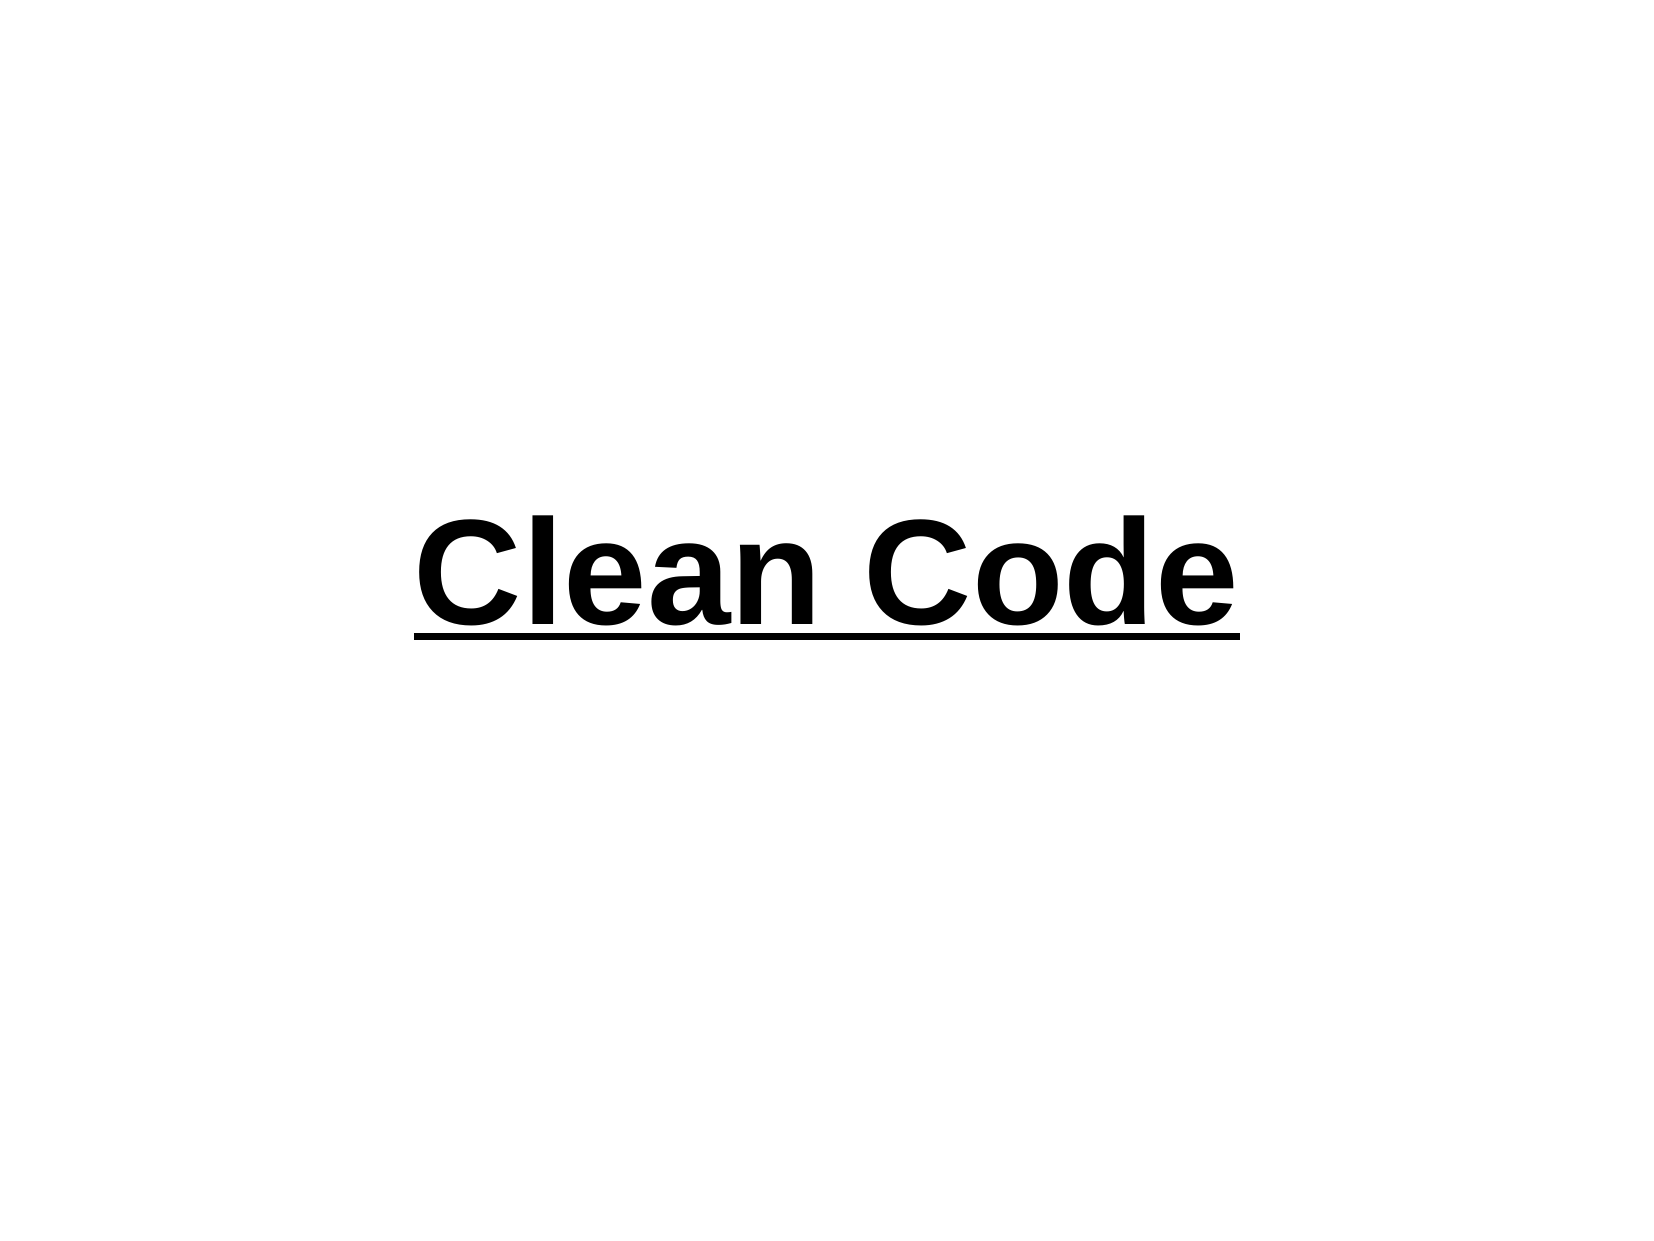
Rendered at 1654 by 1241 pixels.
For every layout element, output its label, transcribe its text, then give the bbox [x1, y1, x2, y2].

title Clean Code [82, 468, 1571, 676]
